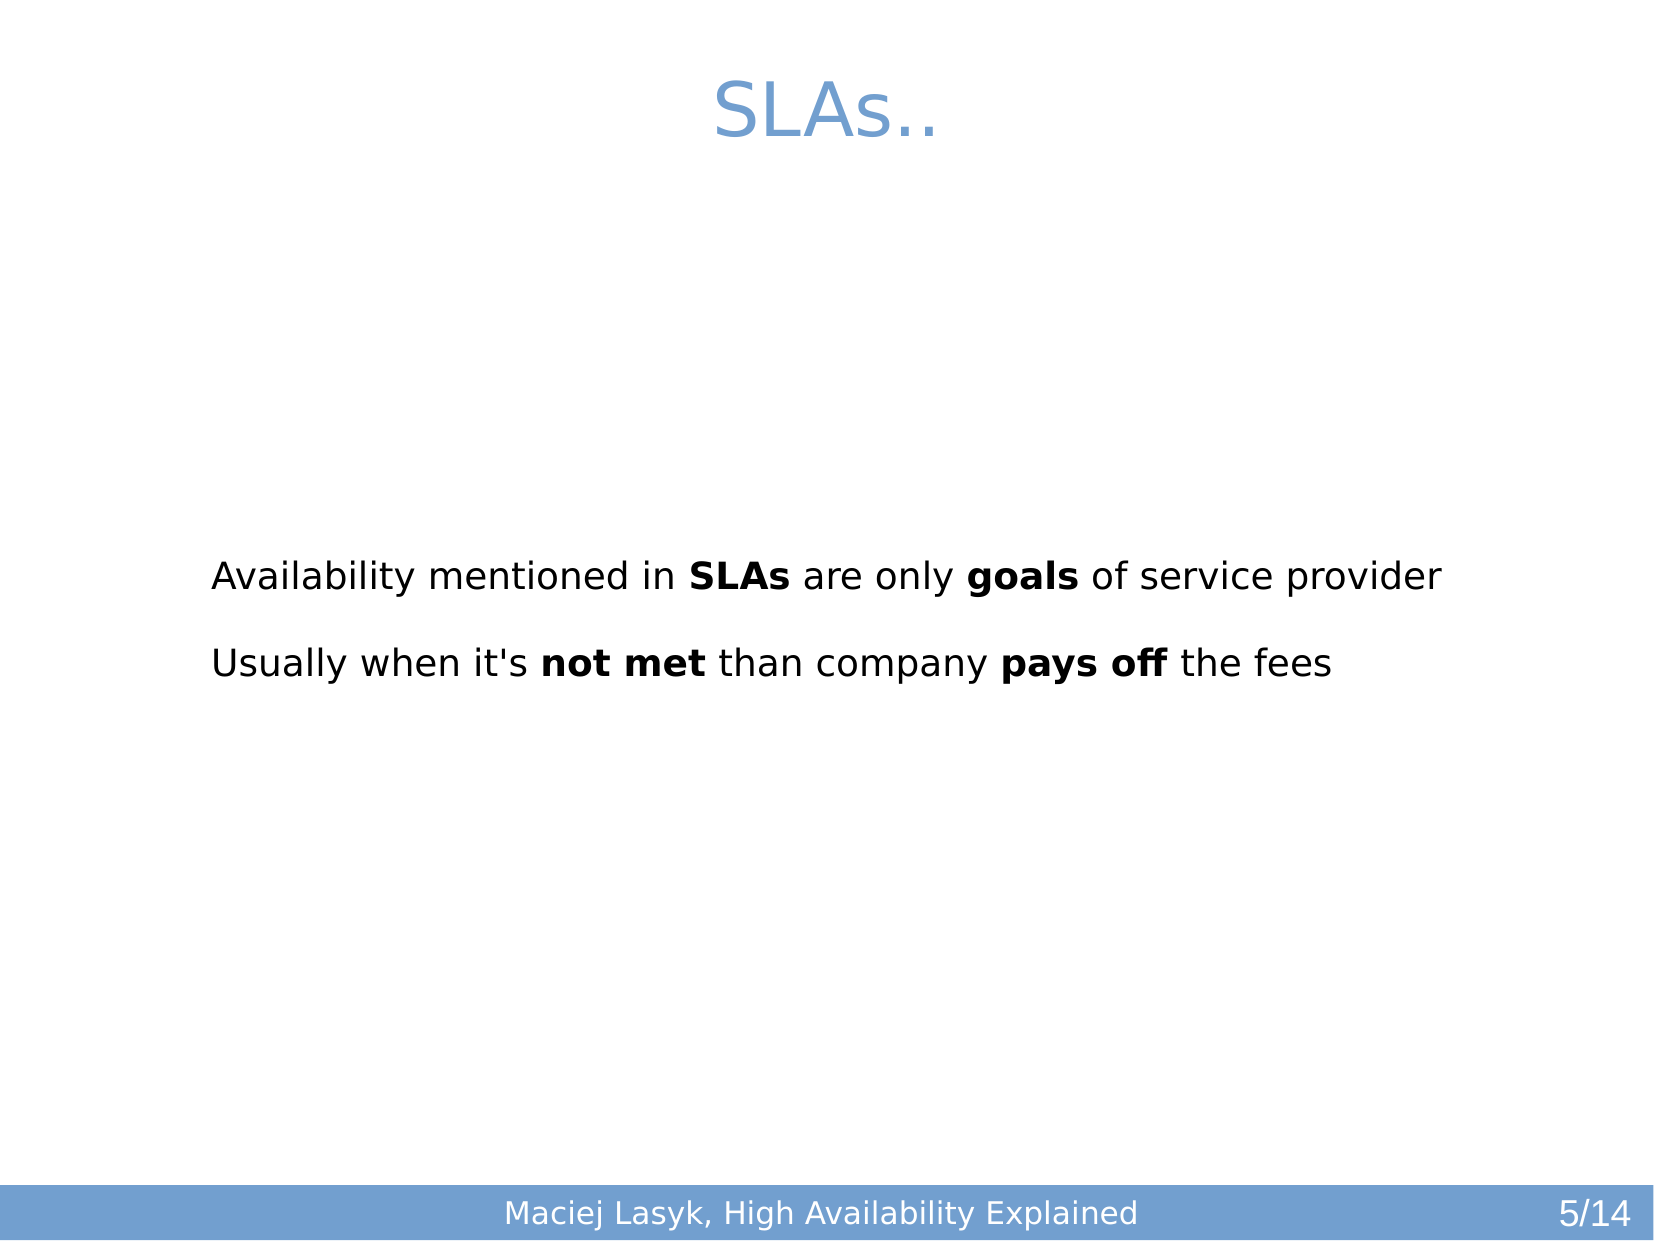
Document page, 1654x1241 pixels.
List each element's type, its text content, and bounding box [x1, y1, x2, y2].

text_box SLAs.. [697, 60, 956, 163]
text_box Availability mentioned in SLAs are only goals of service provider Usually when it's not met than company pays off the fees [196, 547, 1458, 693]
text_box 5/14 [1533, 1185, 1647, 1241]
text_box [1647, 1185, 1654, 1241]
text_box Maciej Lasyk, High Availability Explained [489, 1188, 1165, 1240]
text_box [0, 1185, 1533, 1241]
